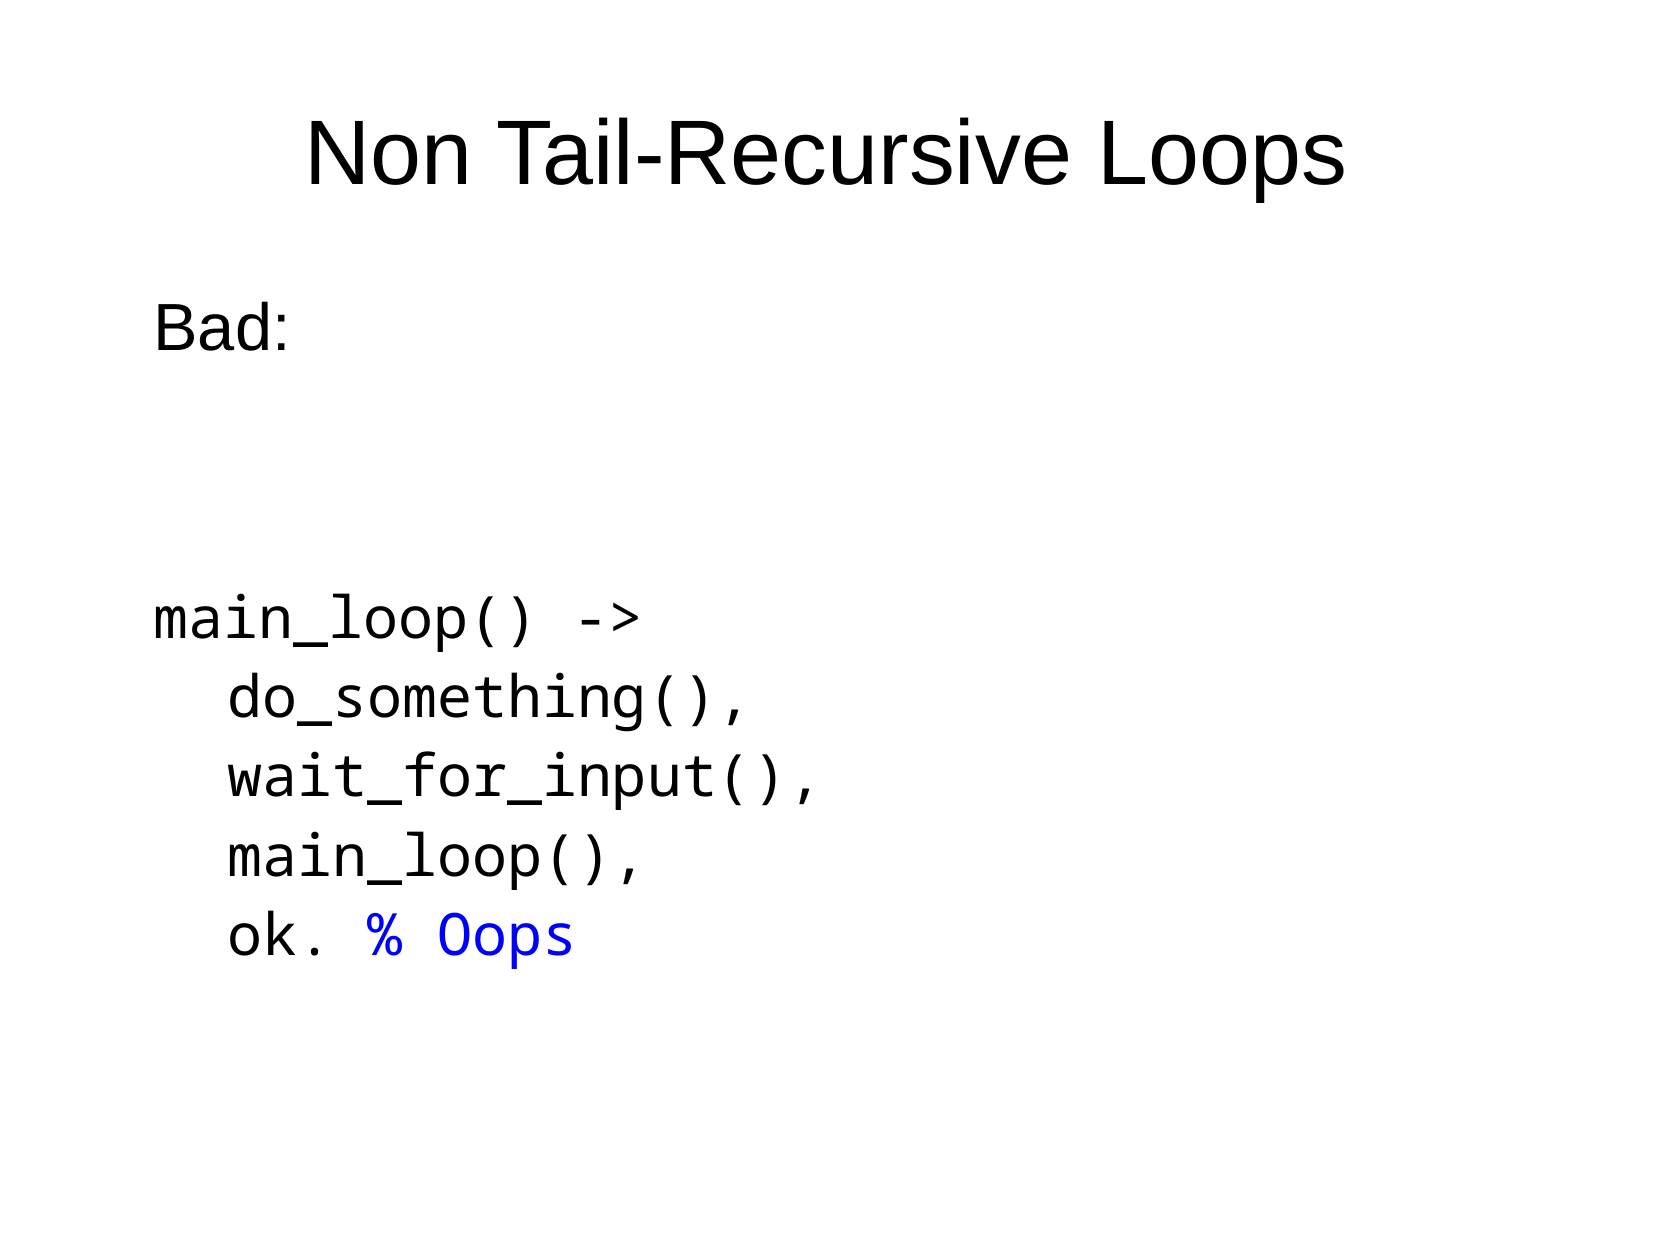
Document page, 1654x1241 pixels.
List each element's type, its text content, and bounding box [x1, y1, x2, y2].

title Non Tail-Recursive Loops [82, 49, 1571, 257]
list Bad: main_loop() -> do_something(), wait_for_input(), main_loop(), ok. % Oops [82, 290, 1571, 1109]
